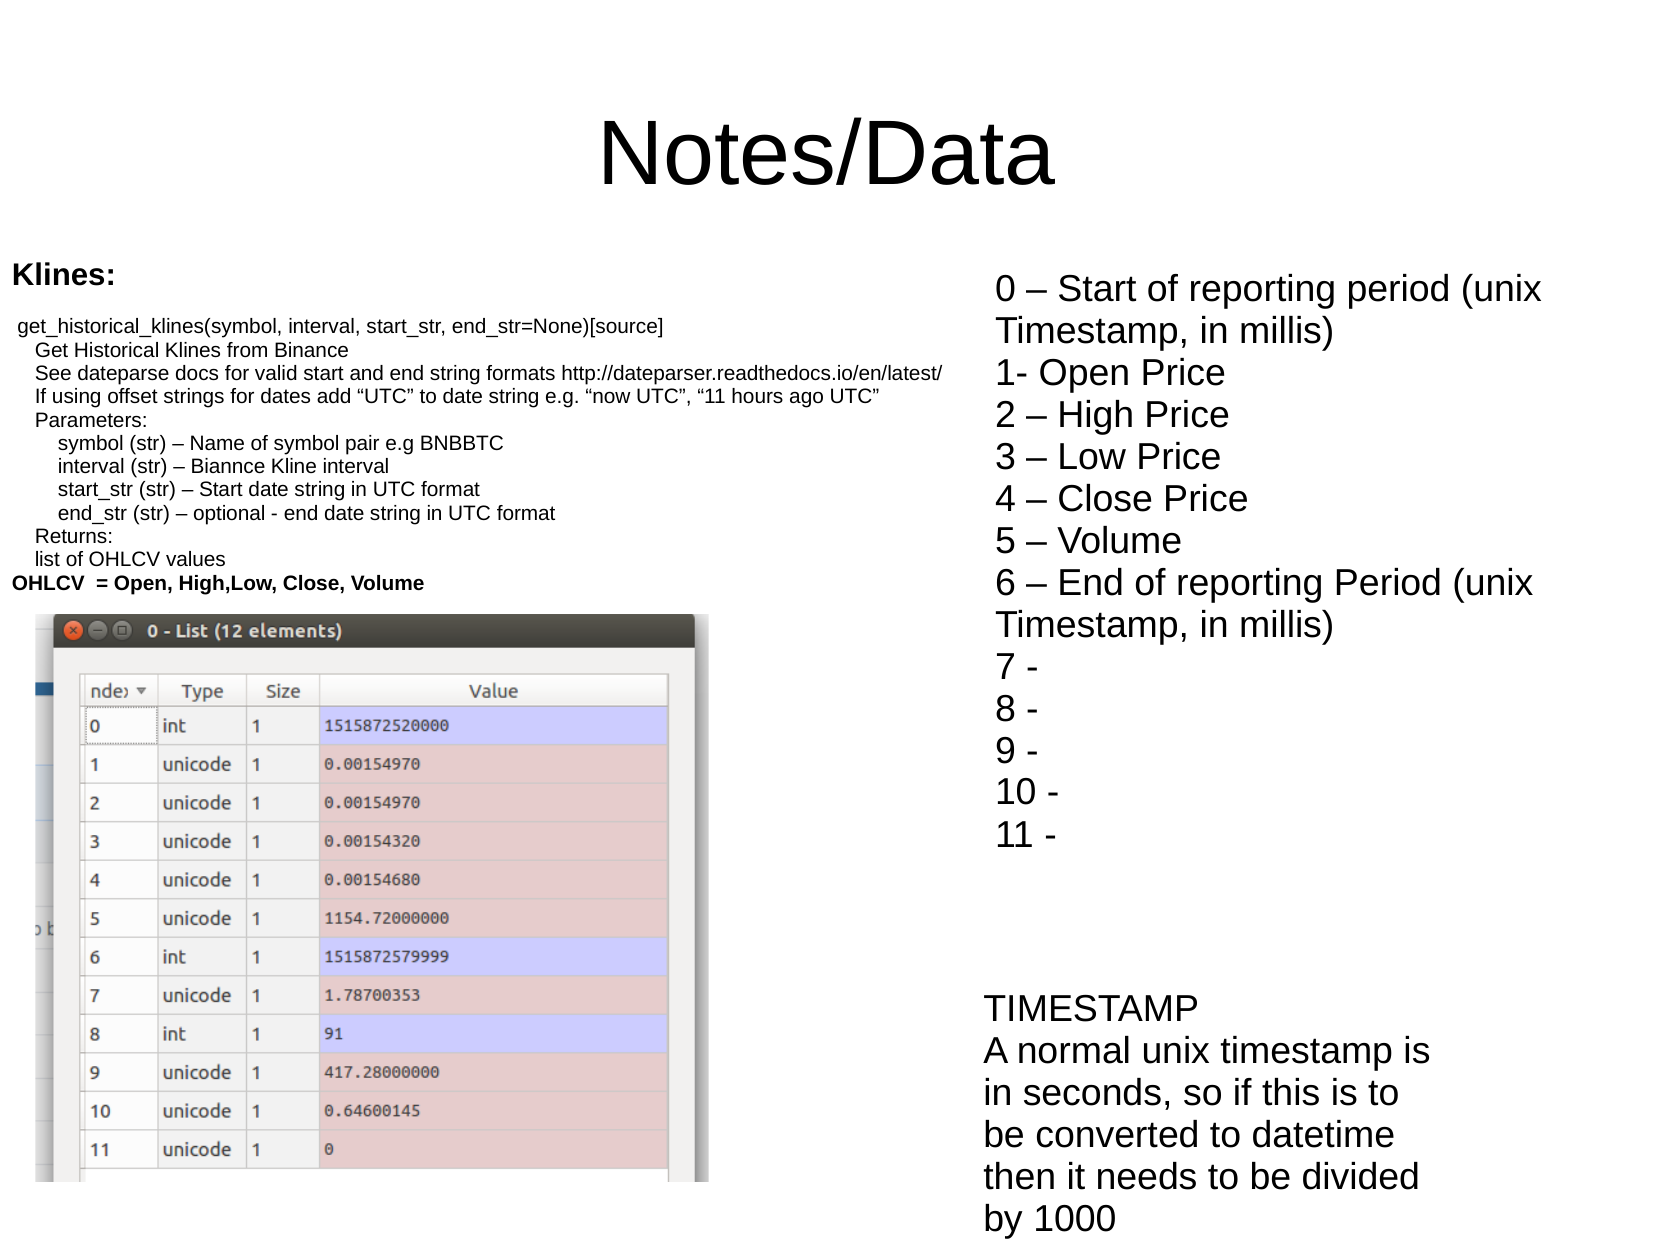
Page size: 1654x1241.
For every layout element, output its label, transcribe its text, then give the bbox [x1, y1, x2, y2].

picture [35, 614, 709, 1182]
text_box TIMESTAMP A normal unix timestamp is in seconds, so if this is to be converted to datetime then it needs to be divided by 1000 [968, 980, 1453, 1241]
subtitle Klines: get_historical_klines(symbol, interval, start_str, end_str=None)[source] Get Historical Klines from Binance See dateparse docs for valid start and end string formats http://dateparser.readthedocs.io/en/latest/ If using offset strings for dates add “UTC” to date string e.g. “now UTC”, “11 hours ago UTC” Parameters: symbol (str) – Name of symbol pair e.g BNBBTC interval (str) – Biannce Kline interval start_str (str) – Start date string in UTC format end_str (str) – optional - end date string in UTC format Returns: list of OHLCV values OHLCV = Open, High,Low, Close, Volume [11, 237, 993, 615]
title Notes/Data [82, 49, 1571, 257]
text_box 0 – Start of reporting period (unix Timestamp, in millis) 1- Open Price 2 – High Price 3 – Low Price 4 – Close Price 5 – Volume 6 – End of reporting Period (unix Timestamp, in millis) 7 - 8 - 9 - 10 - 11 - [980, 259, 1654, 905]
